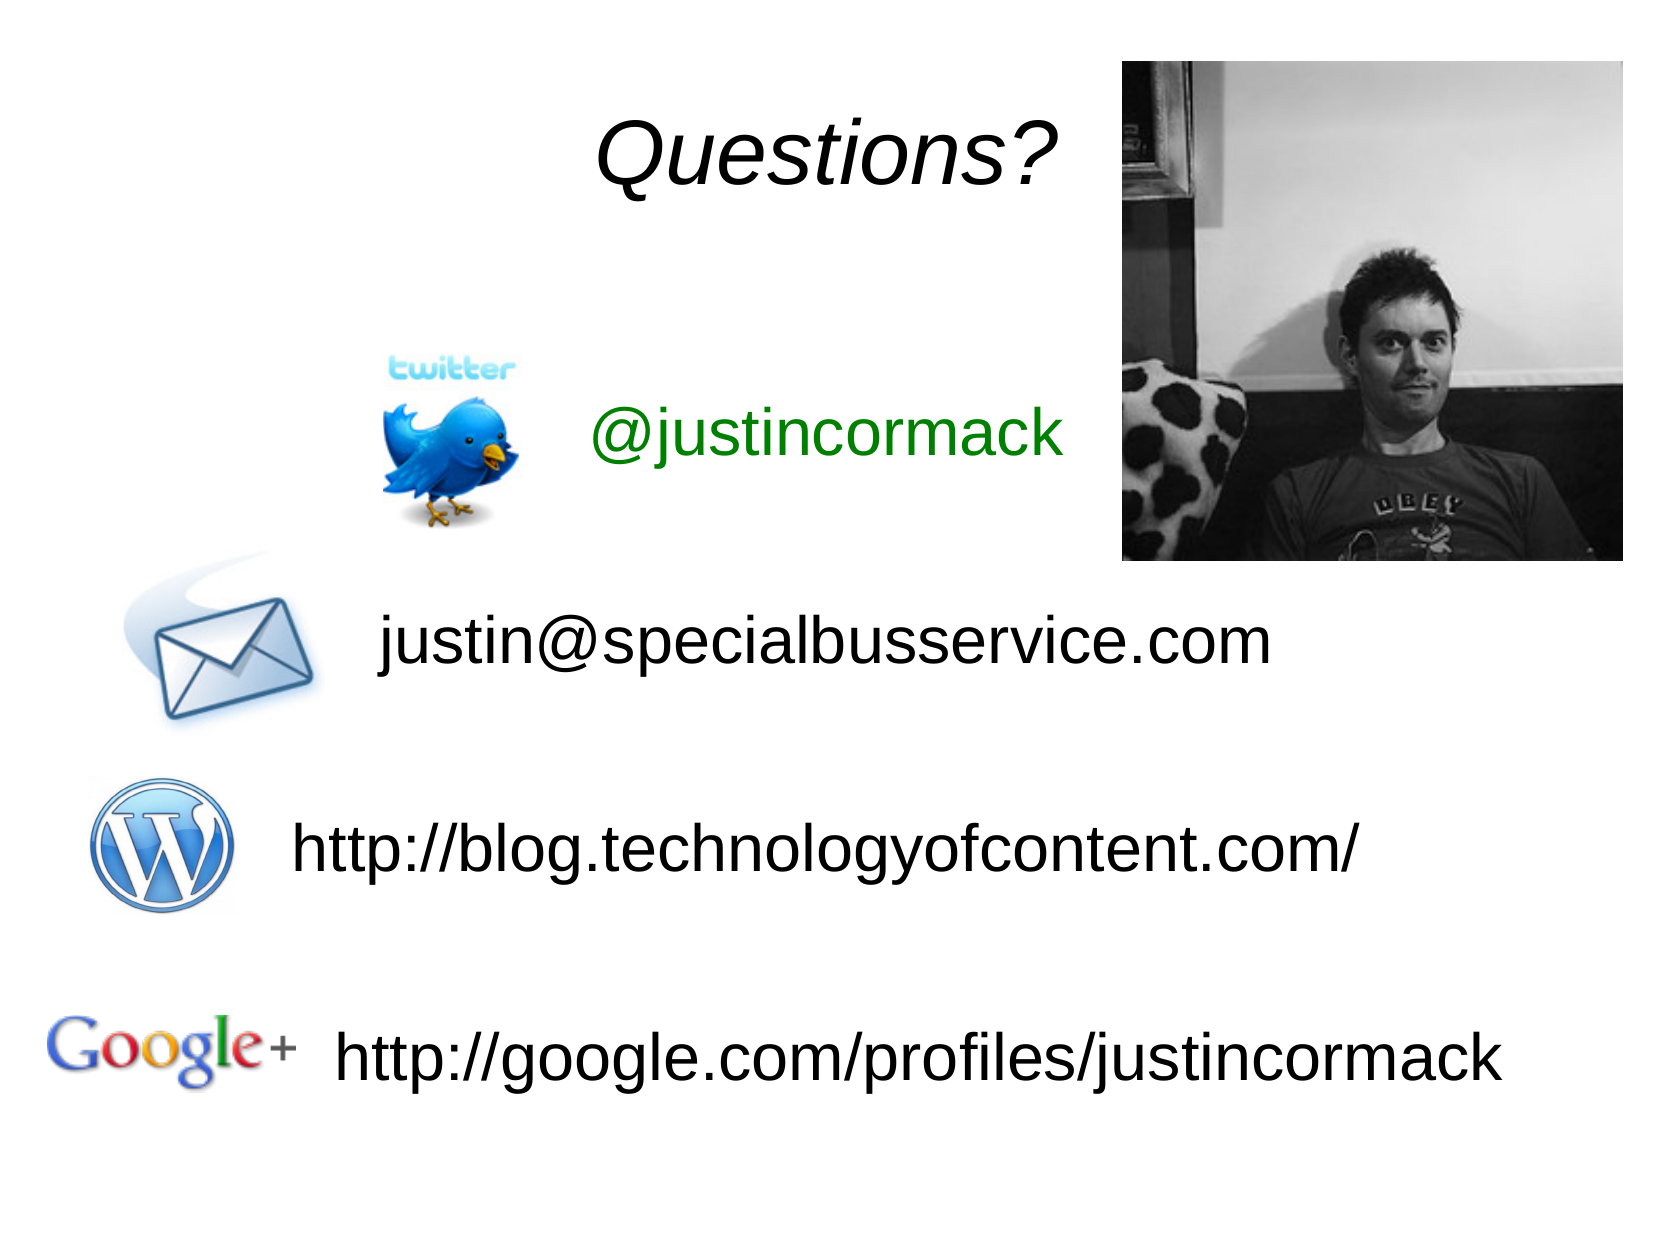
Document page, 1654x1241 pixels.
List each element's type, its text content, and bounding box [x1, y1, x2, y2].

picture [1122, 61, 1623, 562]
list @justincormack justin@specialbusservice.com http://blog.technologyofcontent.com/ http://google.com/profiles/justincormack [82, 290, 1571, 1109]
picture [383, 353, 527, 532]
title Questions? [82, 49, 1571, 257]
picture [47, 1015, 296, 1093]
picture [121, 535, 325, 739]
picture [88, 776, 237, 916]
